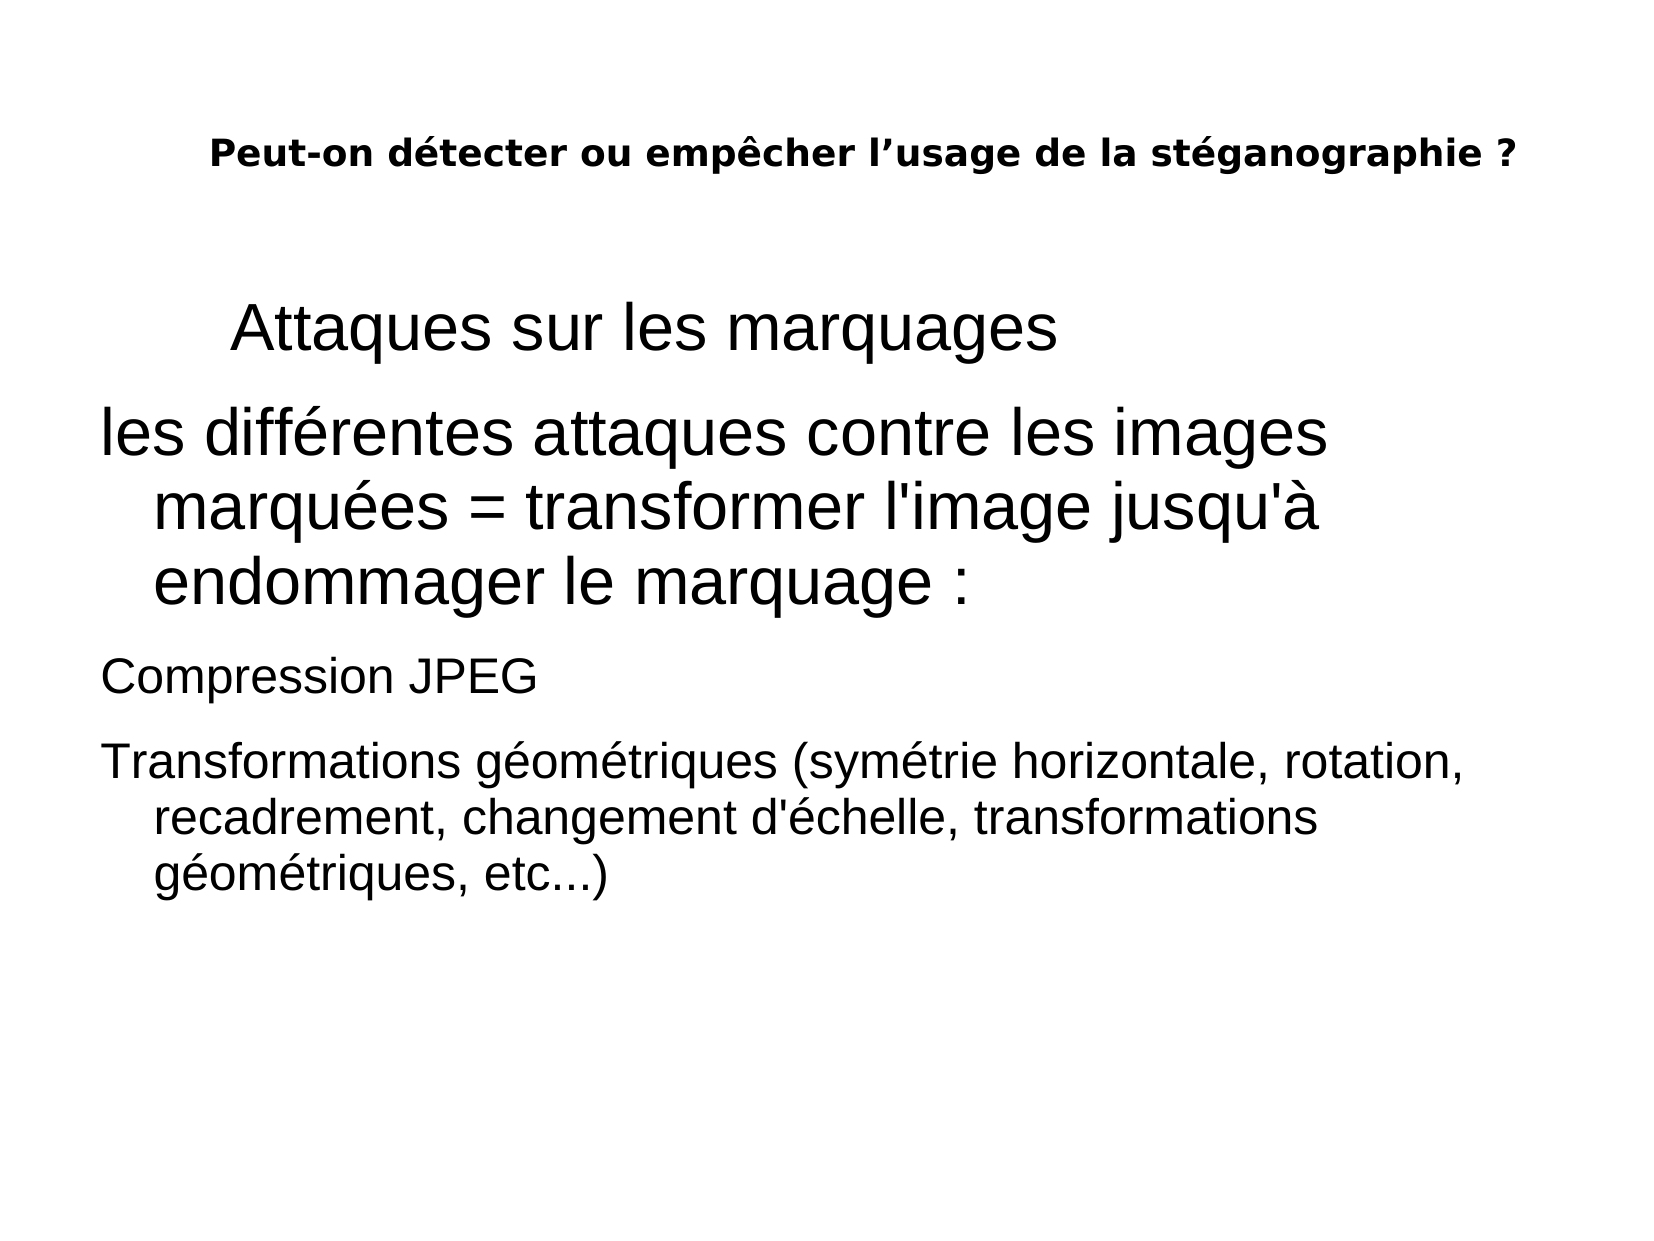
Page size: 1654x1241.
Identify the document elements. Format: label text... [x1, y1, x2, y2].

title Peut-on détecter ou empêcher l’usage de la stéganographie ? [82, 56, 1571, 250]
list Attaques sur les marquages les différentes attaques contre les images marquées = transformer l'image jusqu'à endommager le marquage : Compression JPEG Transformations géométriques (symétrie horizontale, rotation, recadrement, changement d'échelle, transformations géométriques, etc...) [82, 290, 1571, 1094]
